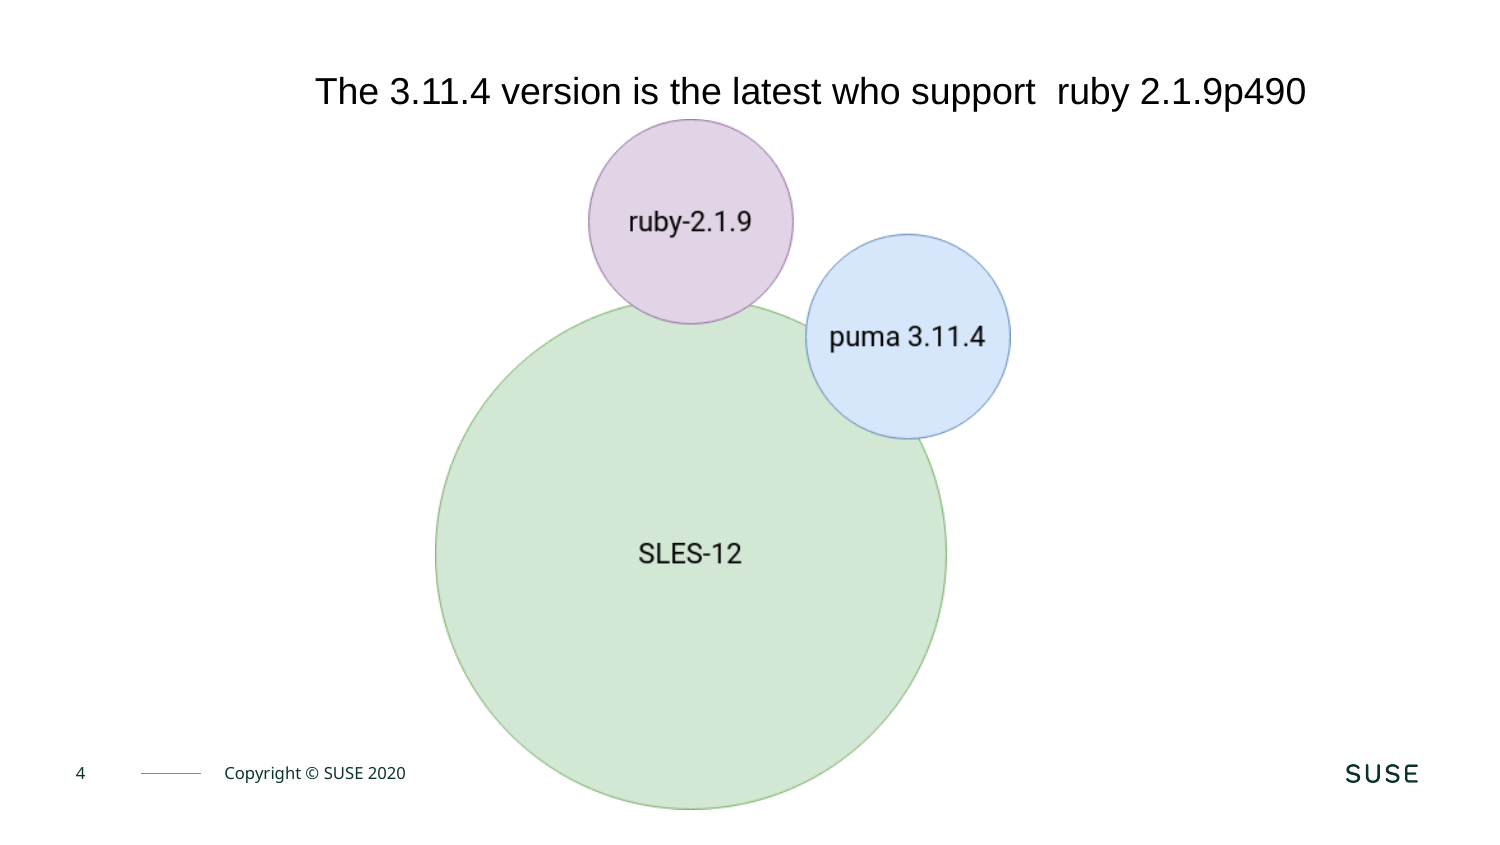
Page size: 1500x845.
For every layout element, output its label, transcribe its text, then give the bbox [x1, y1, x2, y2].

picture [435, 119, 1011, 811]
text_box The 3.11.4 version is the latest who support ruby 2.1.9p490 [300, 63, 1426, 121]
picture [1346, 764, 1418, 783]
